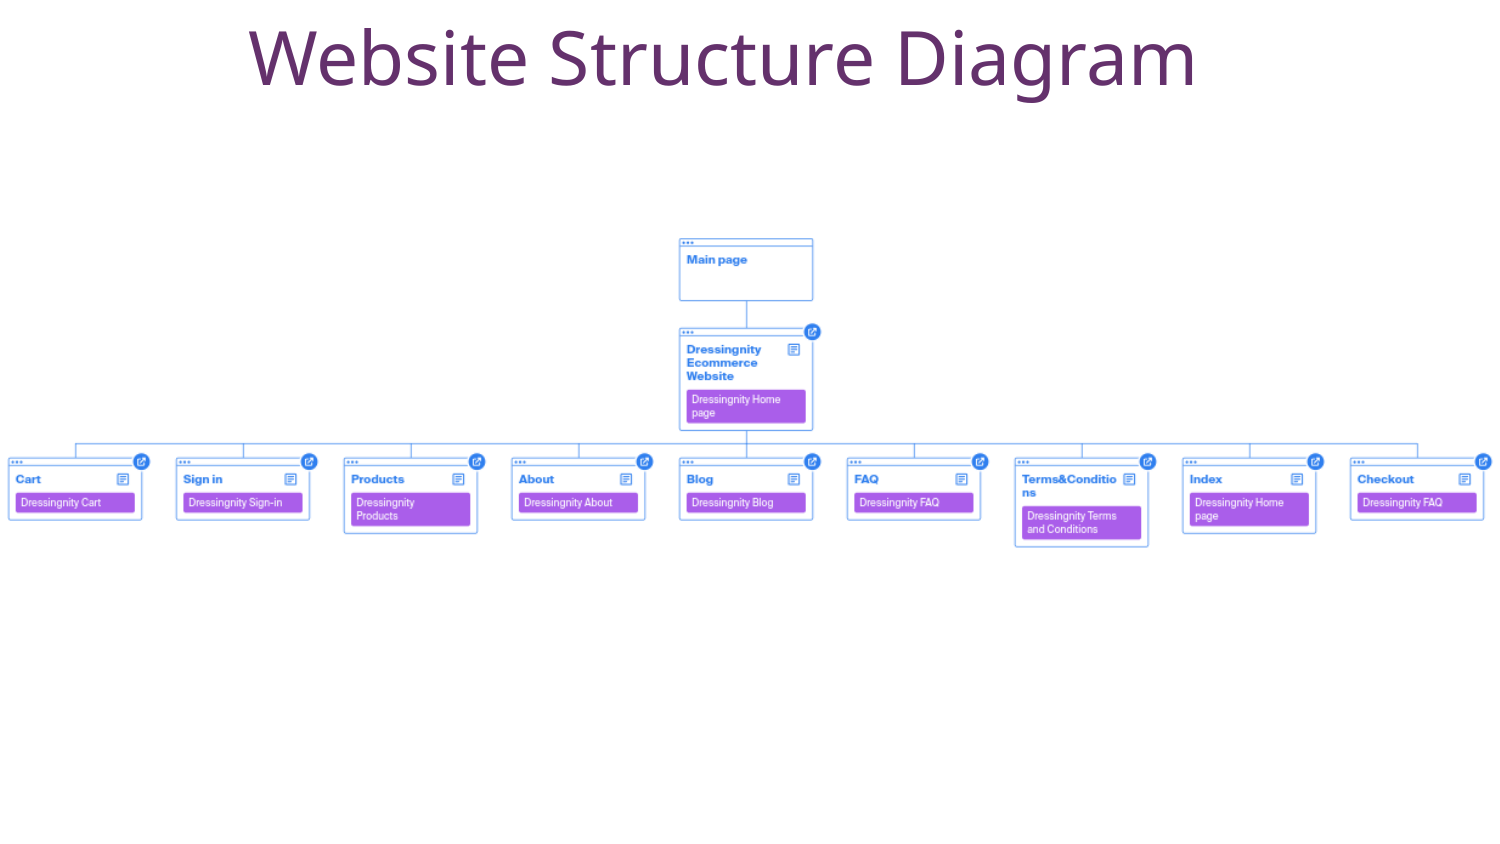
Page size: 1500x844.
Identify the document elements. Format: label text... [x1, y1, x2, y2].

title Website Structure Diagram [177, 29, 1271, 82]
picture [0, 197, 1495, 561]
